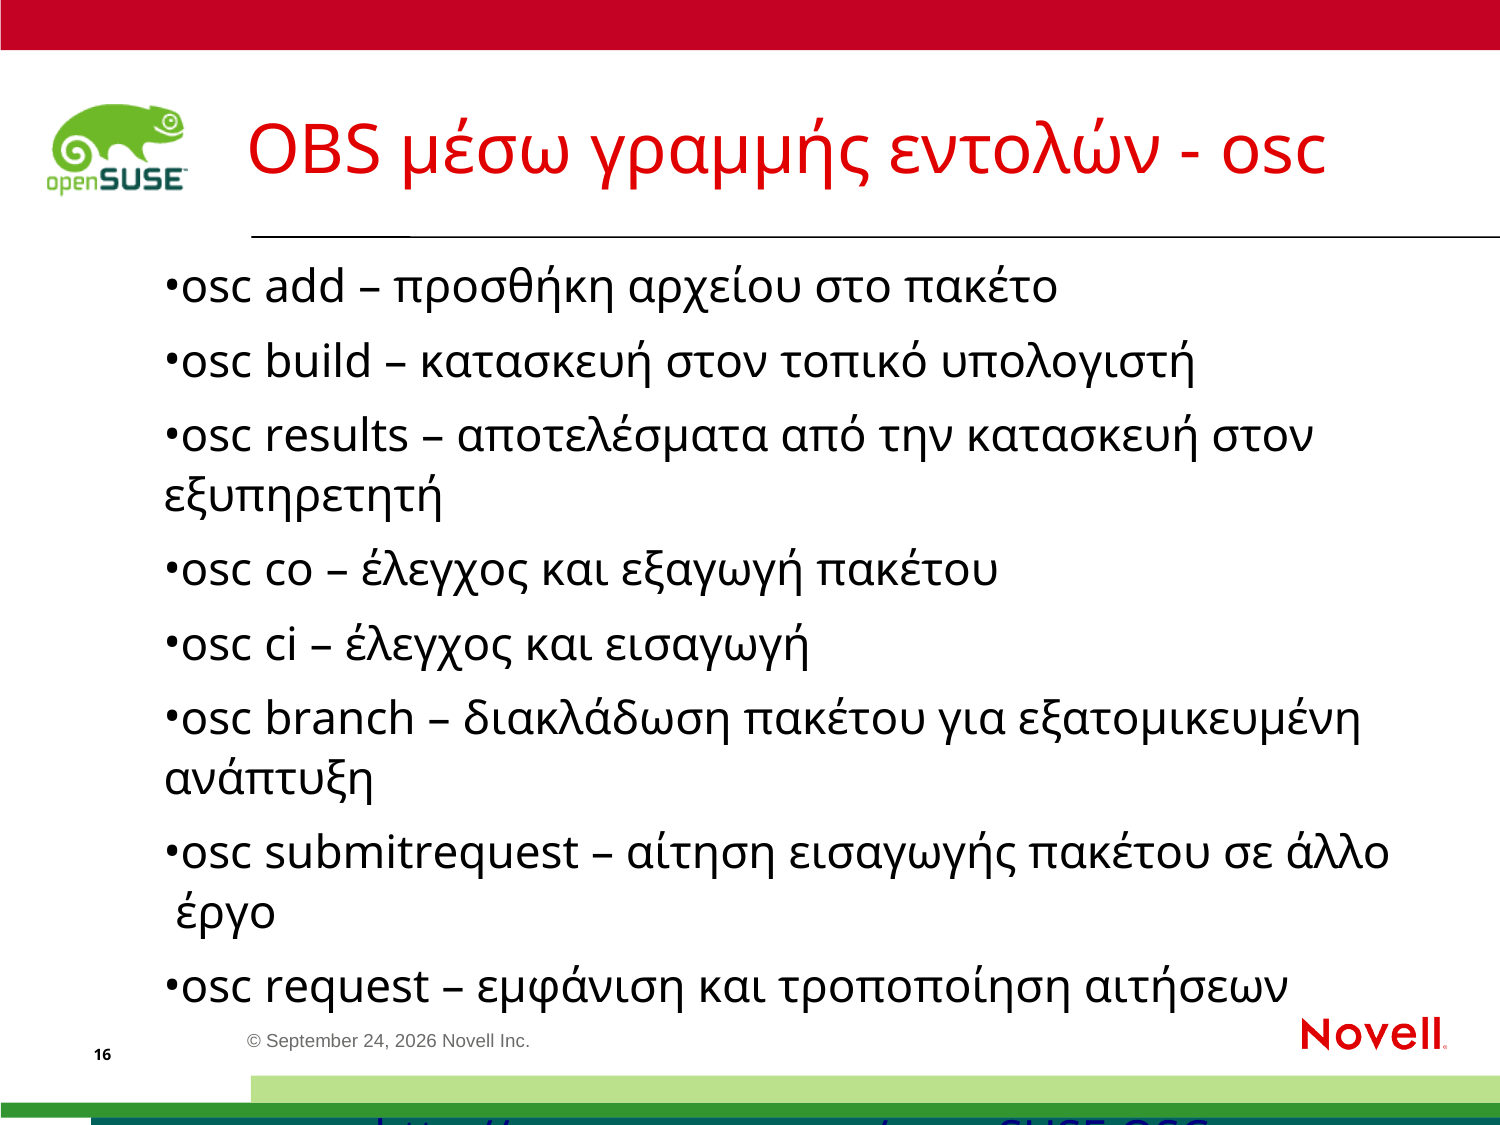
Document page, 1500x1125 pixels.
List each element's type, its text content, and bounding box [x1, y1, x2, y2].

picture [47, 104, 188, 197]
title OBS μέσω γραμμής εντολών - osc [246, 68, 1409, 231]
list osc add – προσθήκη αρχείου στο πακέτο osc build – κατασκευή στον τοπικό υπολογιστή osc results – αποτελέσματα από την κατασκευή στον εξυπηρετητή osc co – έλεγχος και εξαγωγή πακέτου osc ci – έλεγχος και εισαγωγή osc branch – διακλάδωση πακέτου για εξατομικευμένη ανάπτυξη osc submitrequest – αίτηση εισαγωγής πακέτου σε άλλο έργο osc request – εμφάνιση και τροποποίηση αιτήσεων http://en.opensuse.org/openSUSE:OSC [163, 254, 1404, 1053]
picture [1295, 1011, 1453, 1056]
